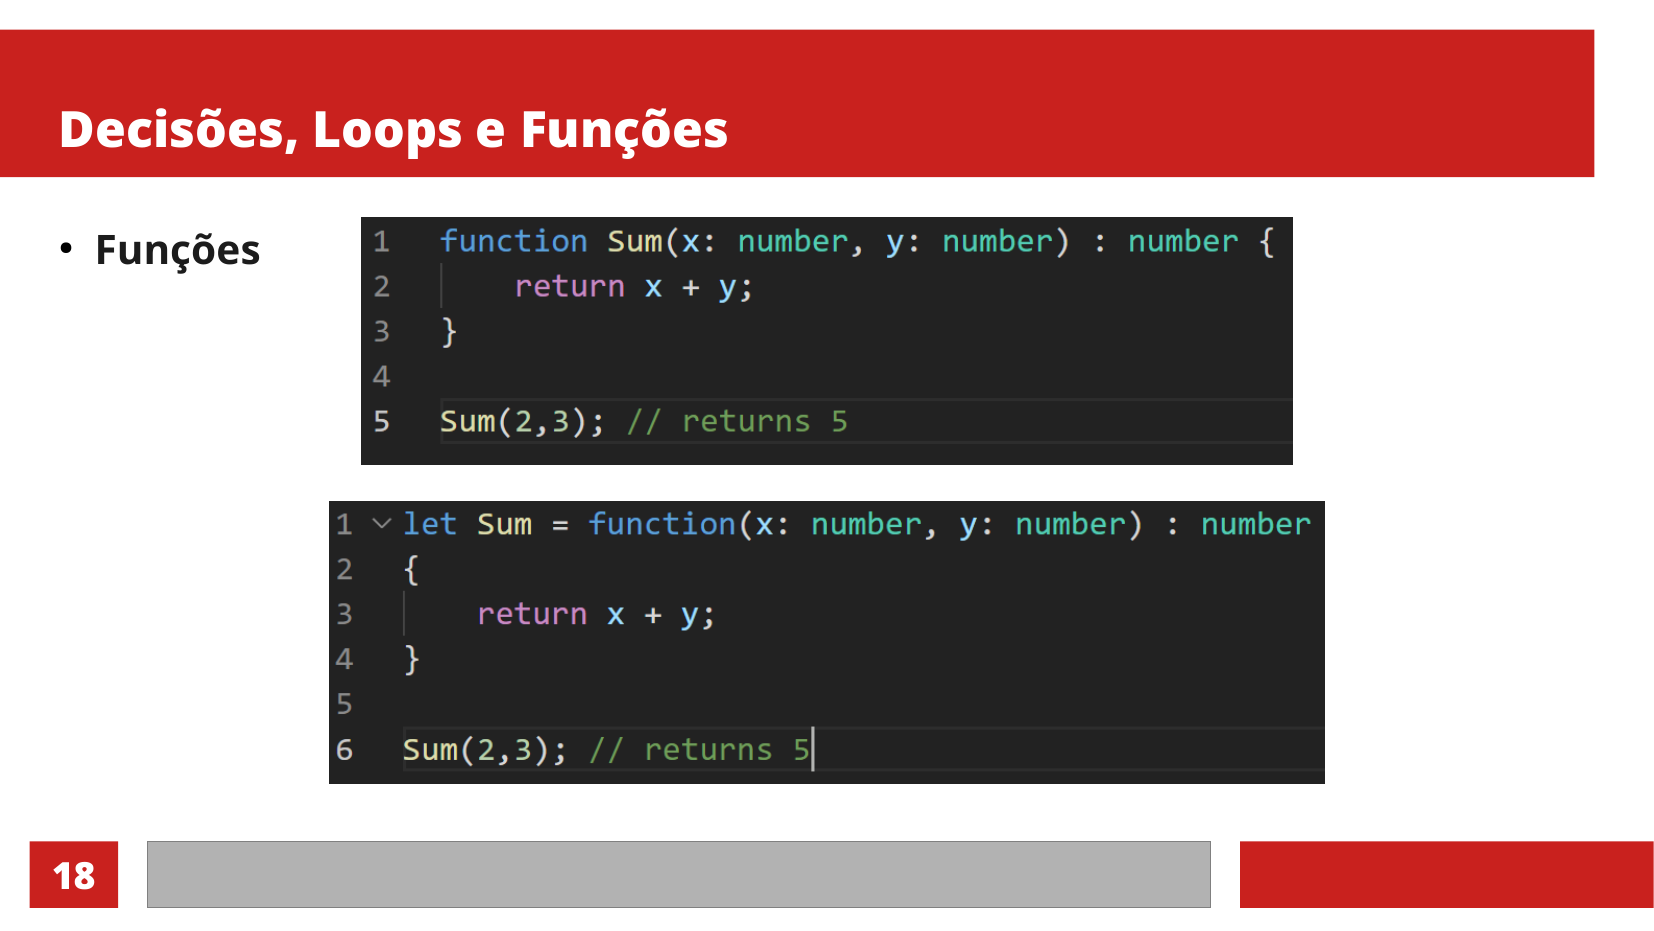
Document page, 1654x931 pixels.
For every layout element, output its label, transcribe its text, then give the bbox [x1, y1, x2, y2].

title Decisões, Loops e Funções [59, 44, 1595, 163]
picture [361, 217, 1293, 465]
picture [329, 501, 1325, 784]
list Funções [59, 221, 1565, 798]
